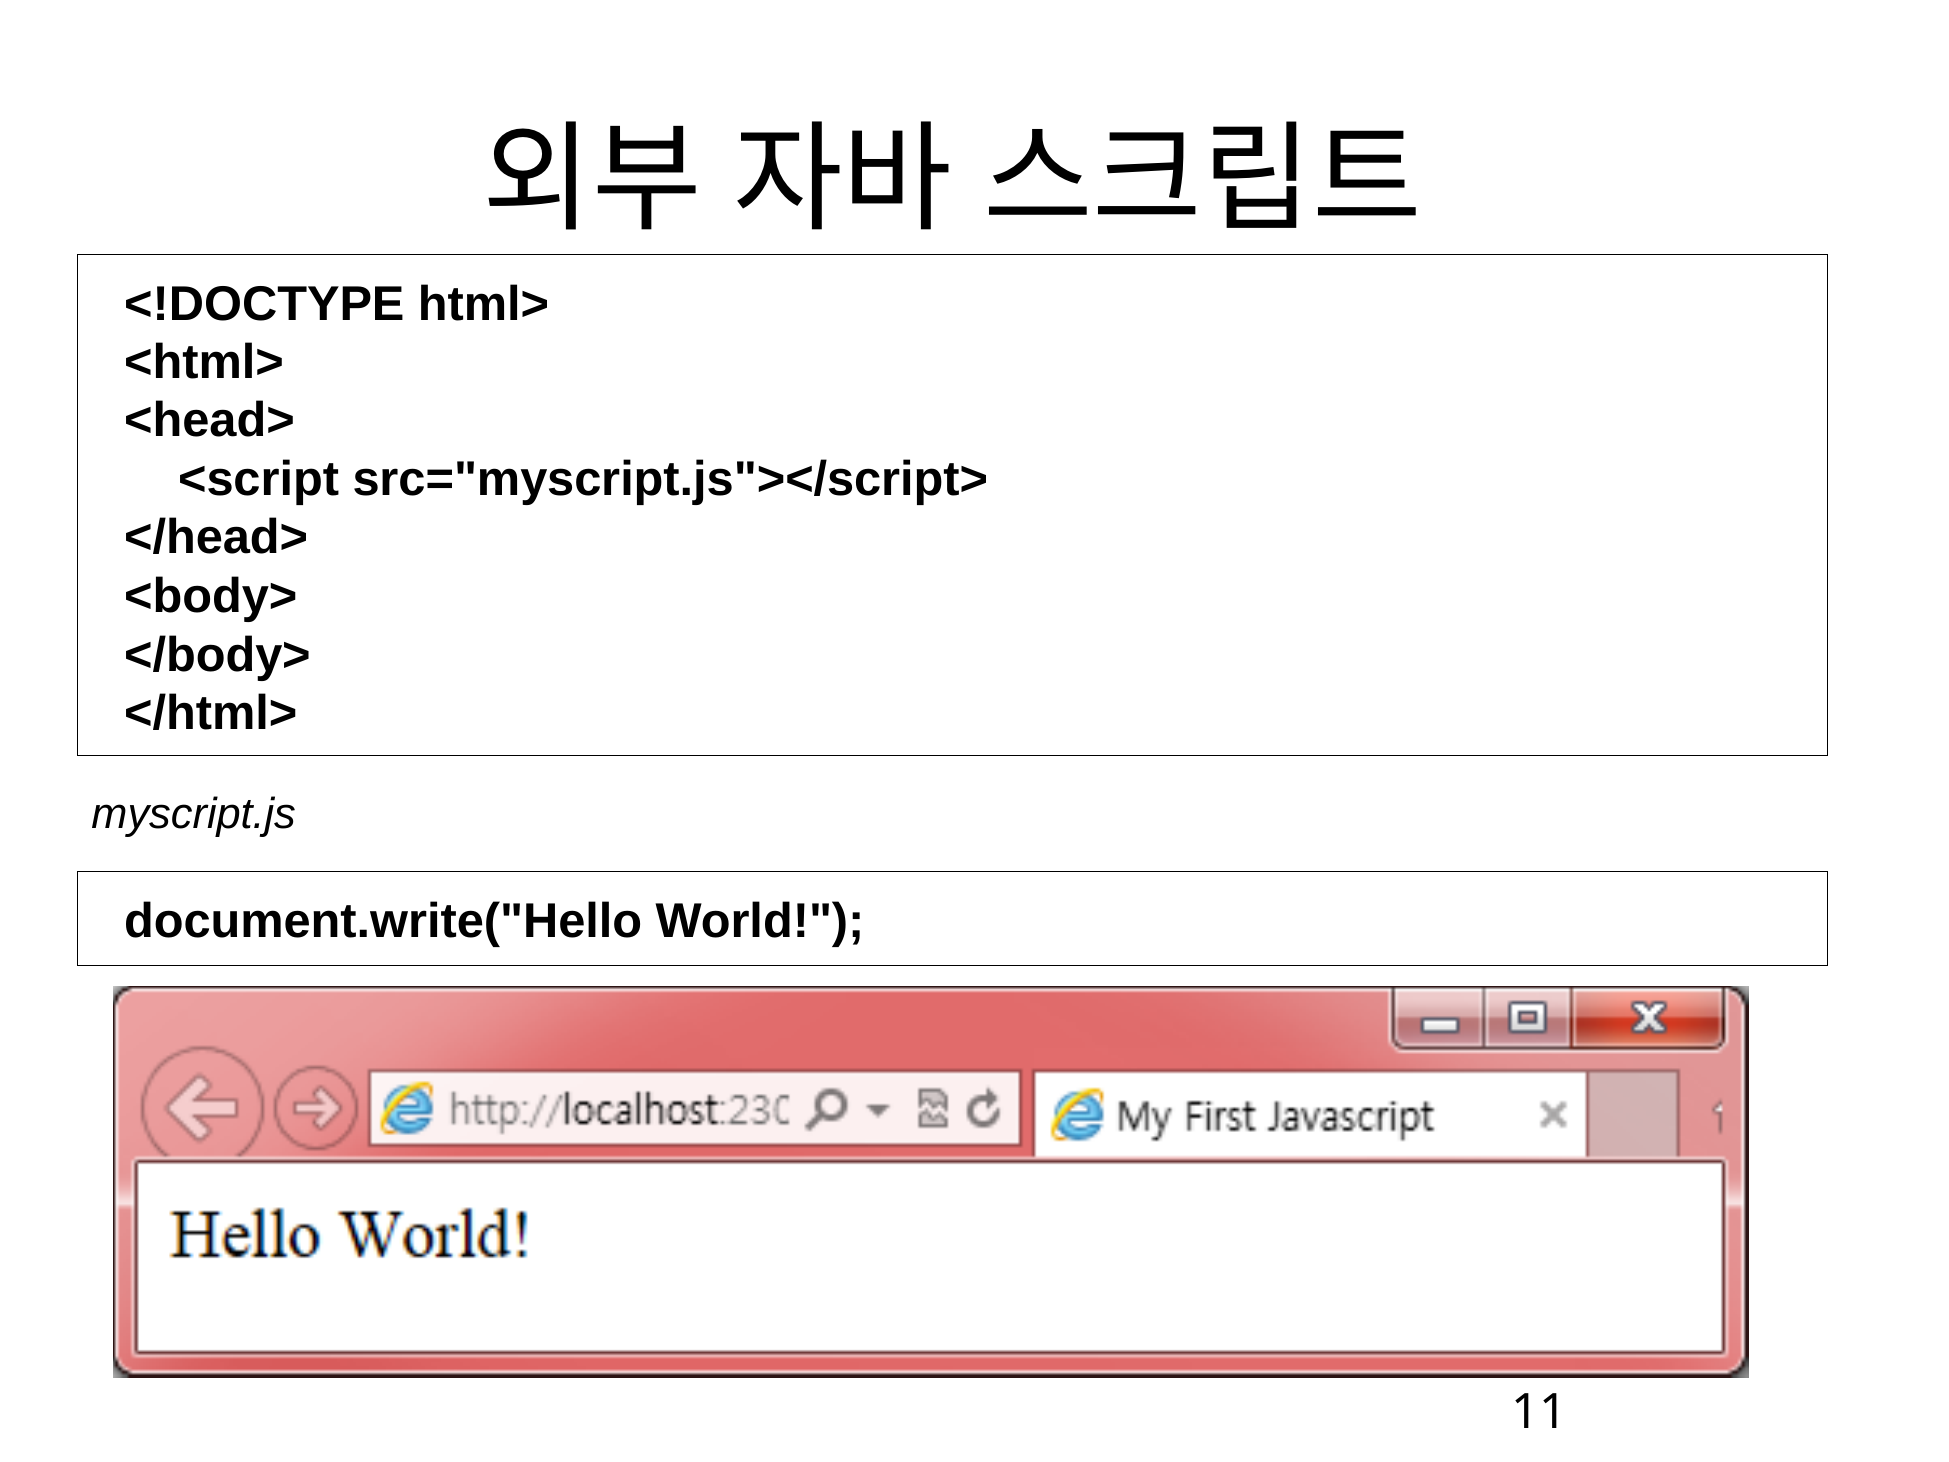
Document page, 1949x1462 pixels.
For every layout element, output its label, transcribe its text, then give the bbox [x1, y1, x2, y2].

text_box document.write("Hello World!"); [77, 871, 1828, 966]
title 외부 자바 스크립트 [156, 92, 1749, 254]
text_box <!DOCTYPE html> <html> <head> <script src="myscript.js"></script> </head> <body> </body> </html> [77, 254, 1828, 756]
picture [113, 986, 1749, 1378]
text_box myscript.js [76, 777, 311, 845]
slide_number <숫자> [1496, 1372, 1899, 1462]
